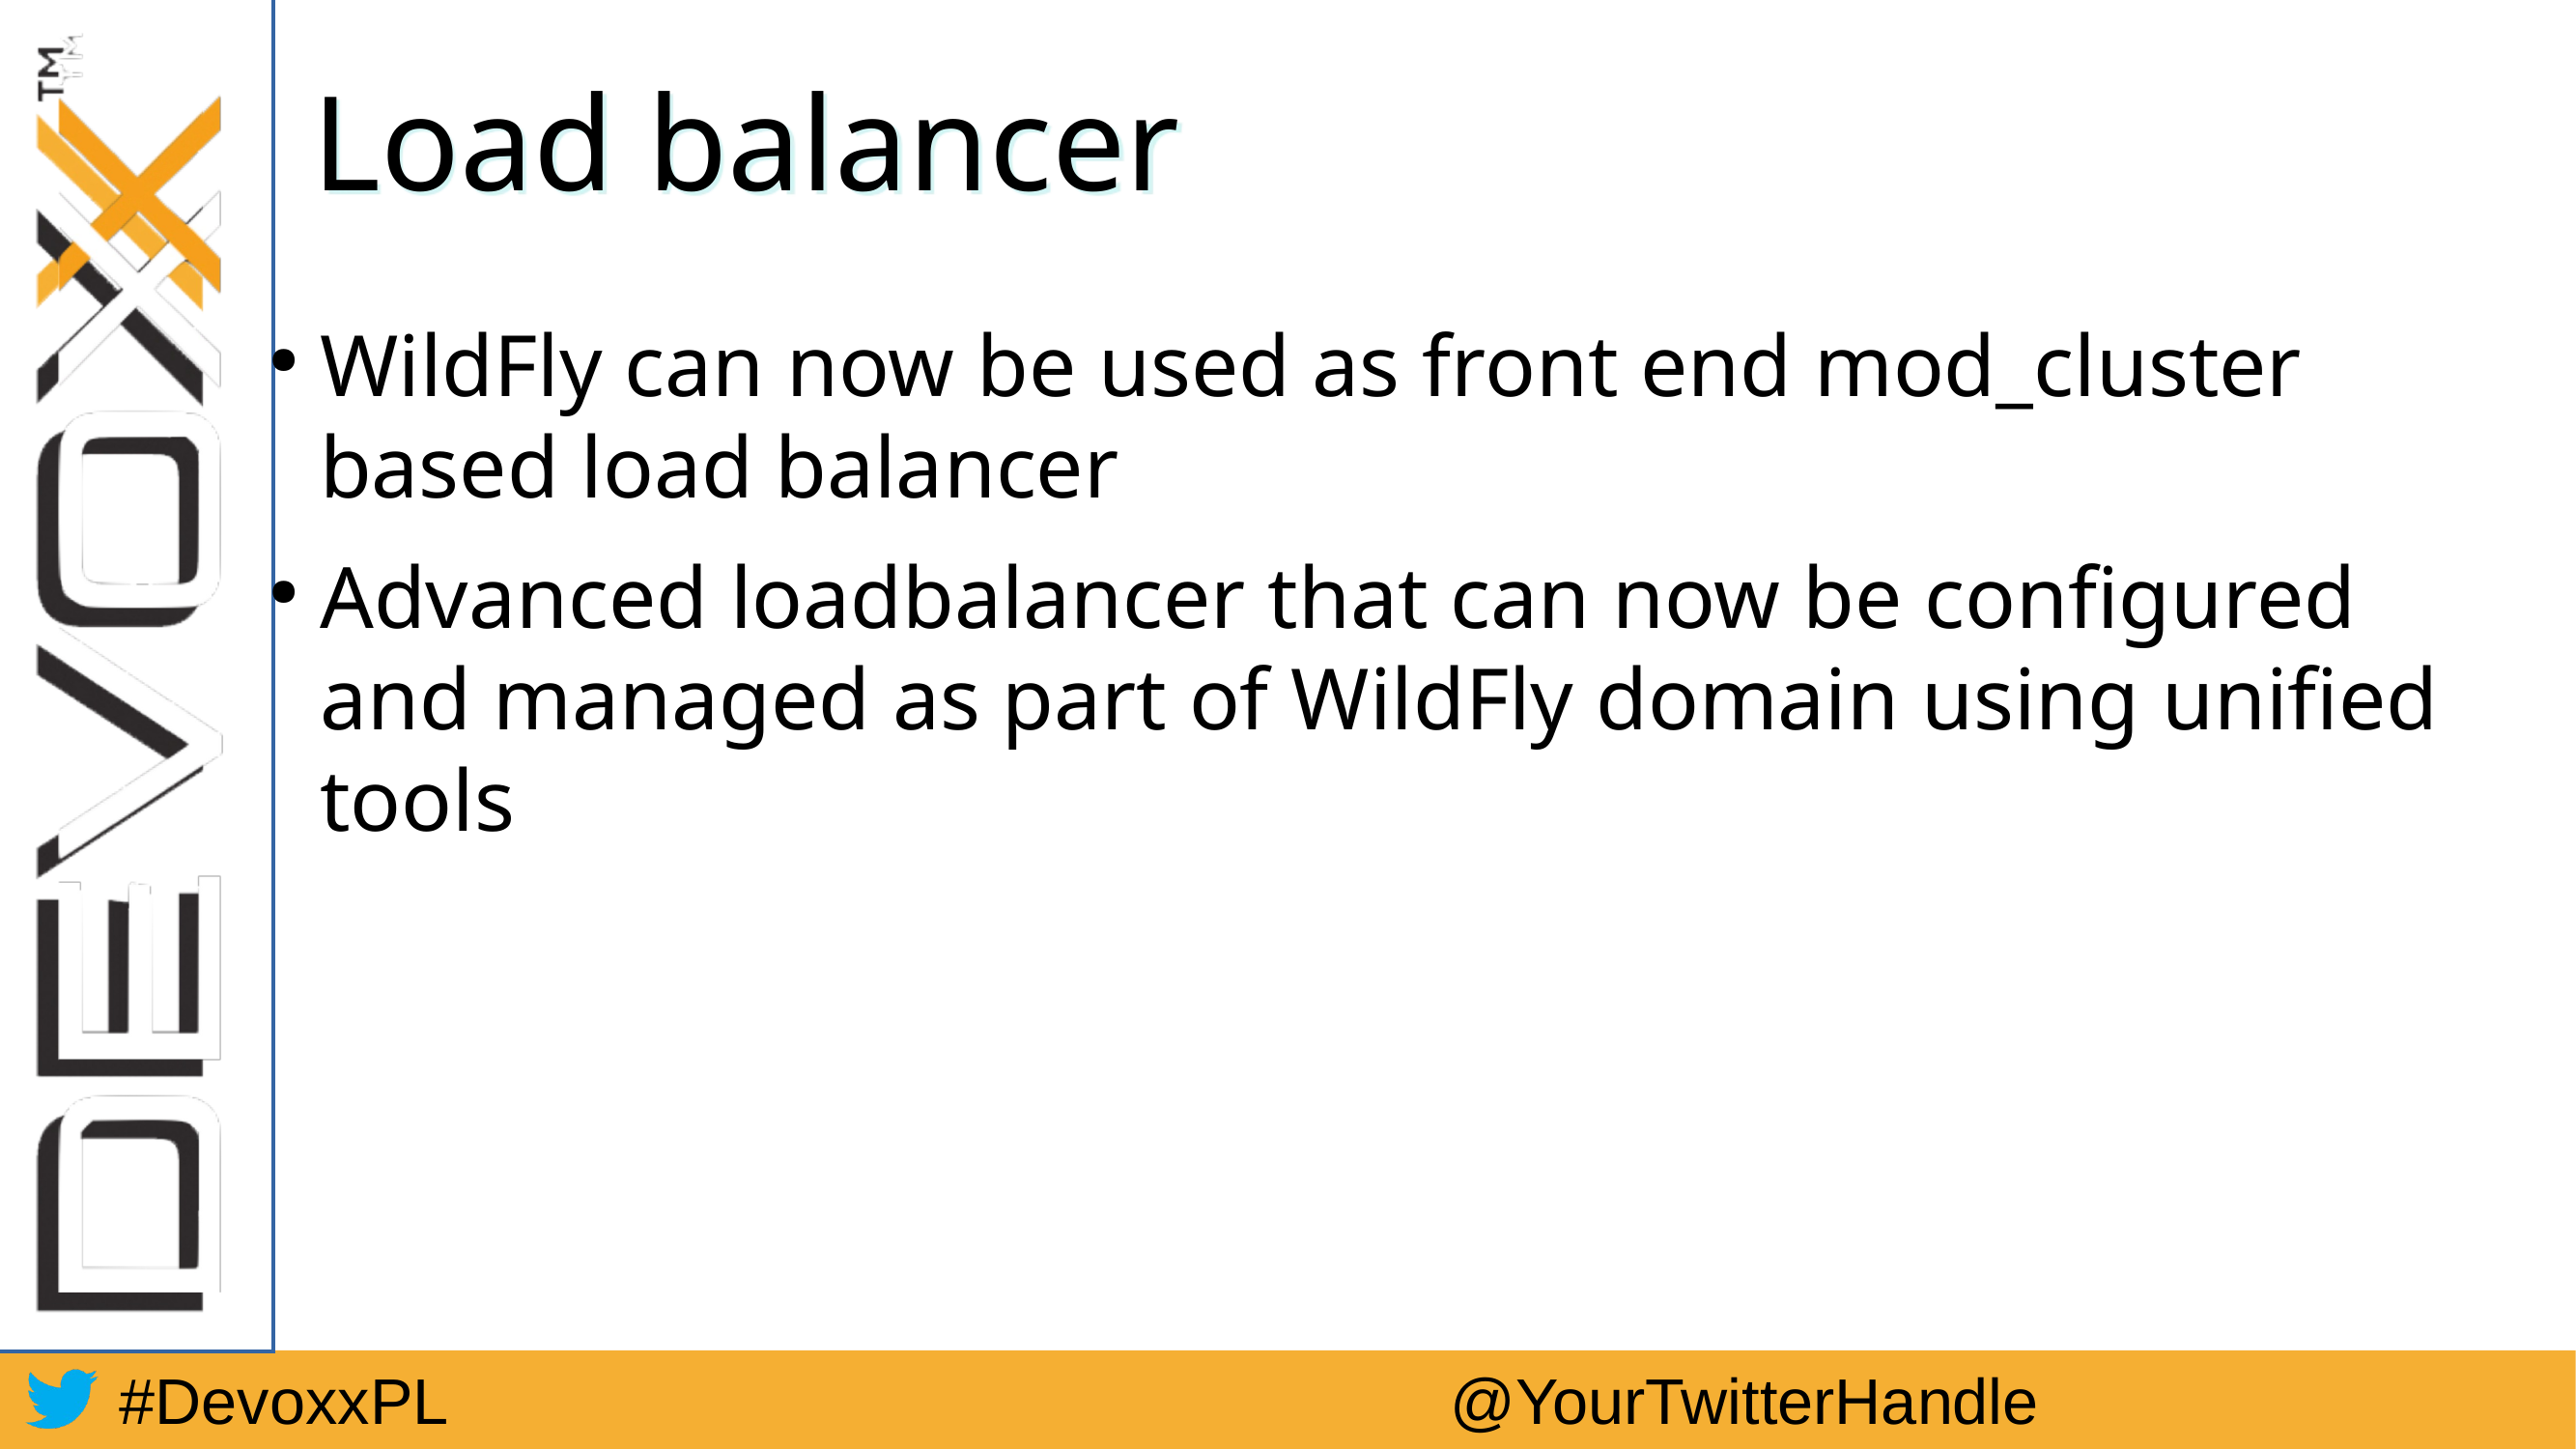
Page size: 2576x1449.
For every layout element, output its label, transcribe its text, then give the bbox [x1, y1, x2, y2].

list WildFly can now be used as front end mod_cluster based load balancer Advanced loadbalancer that can now be configured and managed as part of WildFly domain using unified tools [251, 311, 2526, 1333]
picture [0, 39, 220, 1350]
picture [0, 1353, 123, 1449]
picture [60, 34, 223, 1292]
title Load balancer [312, 19, 2522, 258]
